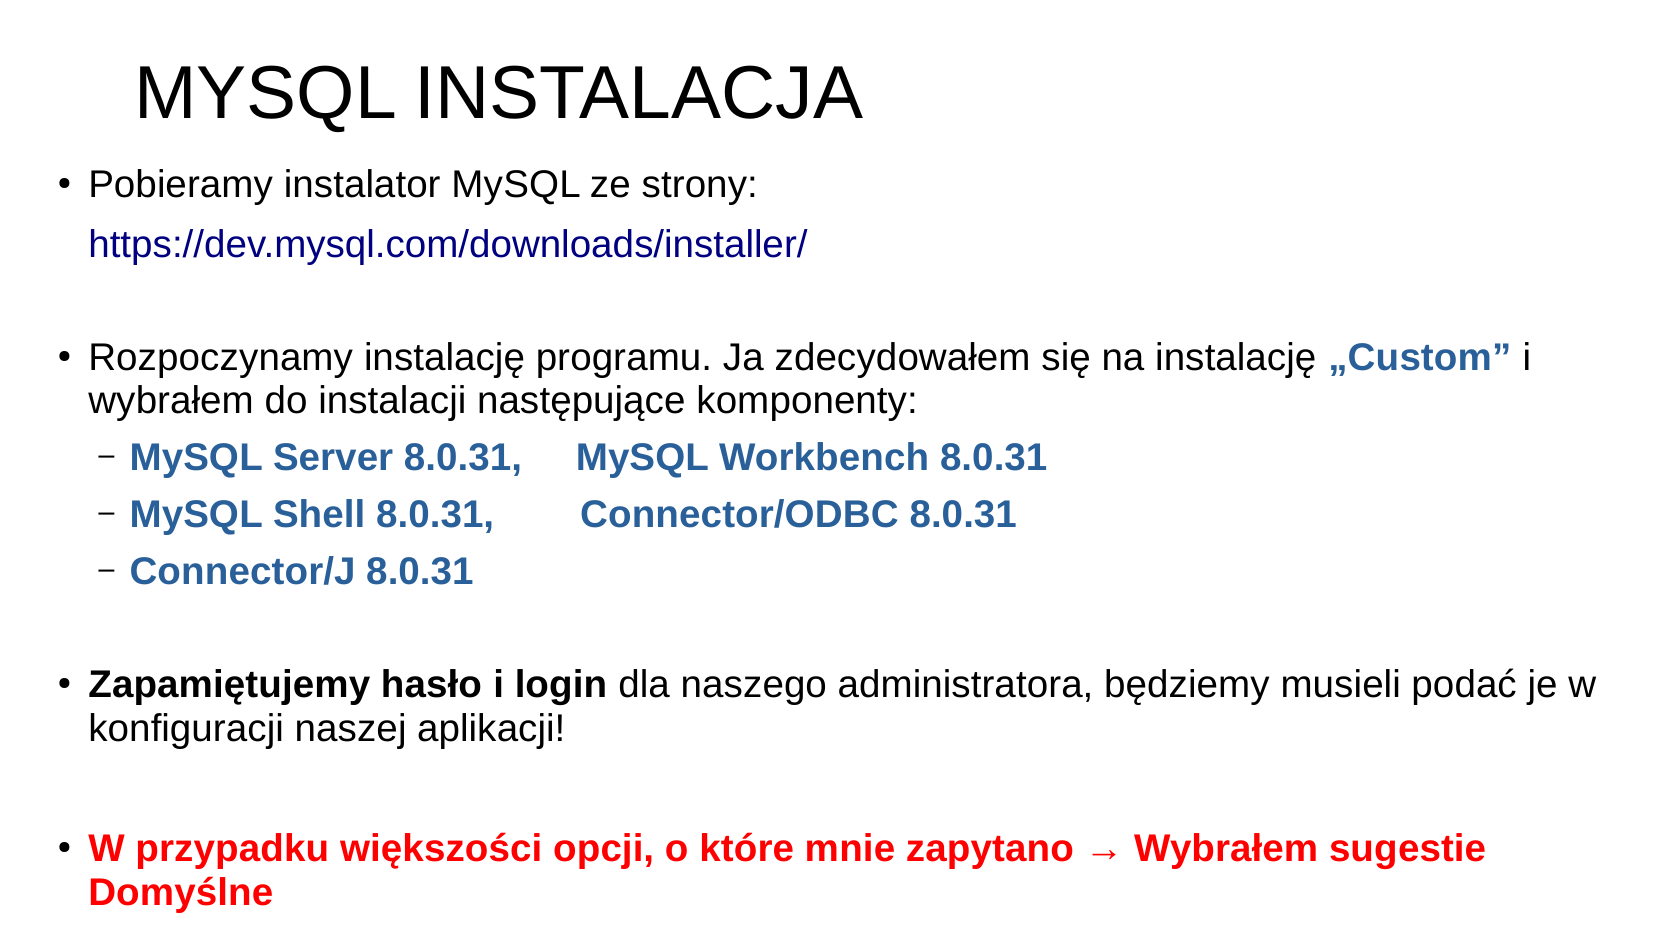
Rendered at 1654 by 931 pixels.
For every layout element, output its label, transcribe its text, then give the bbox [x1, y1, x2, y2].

list Pobieramy instalator MySQL ze strony: https://dev.mysql.com/downloads/installer/ Rozpoczynamy instalację programu. Ja zdecydowałem się na instalację „Custom” i wybrałem do instalacji następujące komponenty: MySQL Server 8.0.31, MySQL Workbench 8.0.31 MySQL Shell 8.0.31, Connector/ODBC 8.0.31 Connector/J 8.0.31 Zapamiętujemy hasło i login dla naszego administratora, będziemy musieli podać je w konfiguracji naszej aplikacji! W przypadku większości opcji, o które mnie zapytano → Wybrałem sugestie Domyślne [47, 162, 1625, 916]
title MYSQL INSTALACJA [82, 37, 916, 148]
